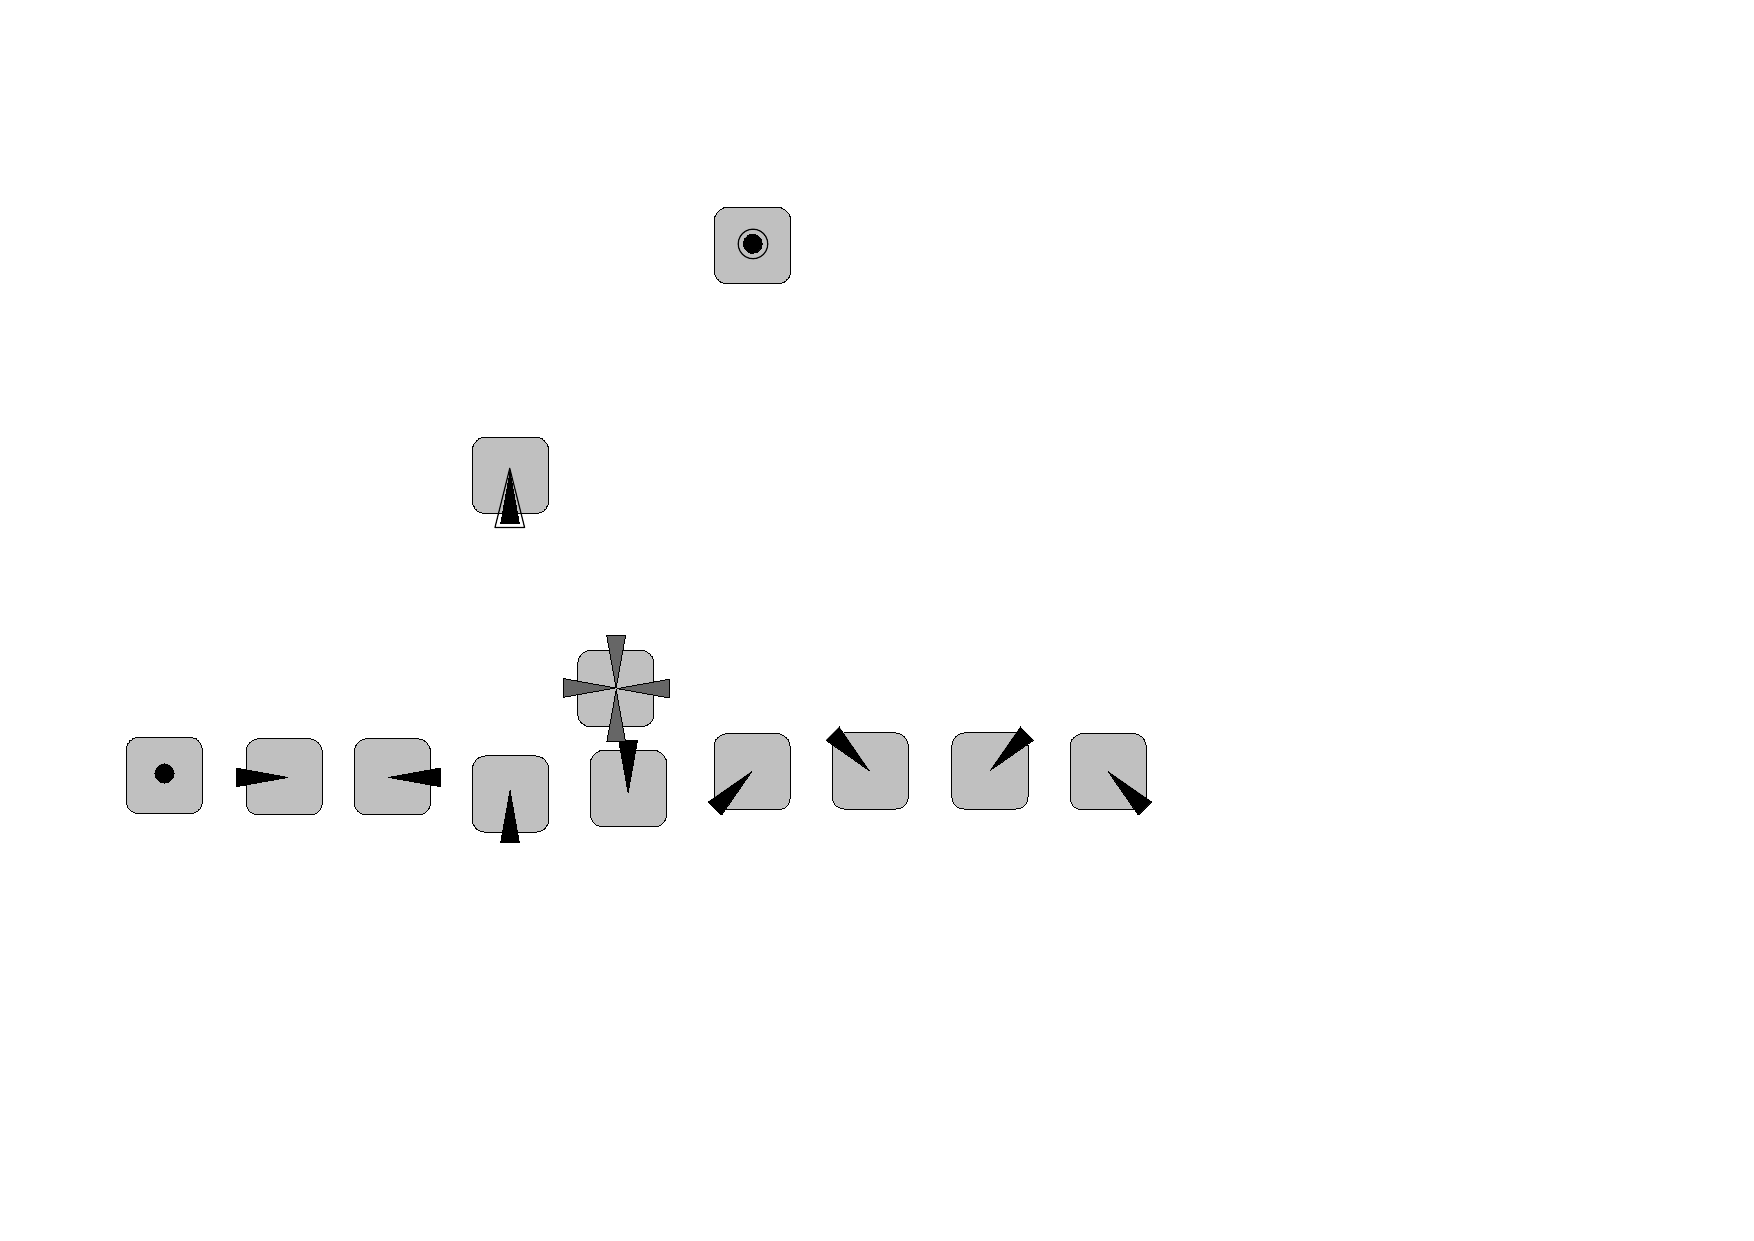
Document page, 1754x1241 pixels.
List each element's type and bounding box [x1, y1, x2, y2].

text_box [500, 474, 520, 524]
text_box [472, 437, 549, 514]
text_box [354, 738, 441, 815]
text_box [236, 738, 323, 815]
text_box [826, 726, 909, 810]
text_box [126, 737, 203, 814]
text_box [472, 755, 549, 843]
text_box [951, 726, 1034, 810]
text_box [1070, 733, 1152, 815]
text_box [714, 207, 791, 284]
text_box [563, 635, 670, 827]
text_box [708, 733, 791, 815]
